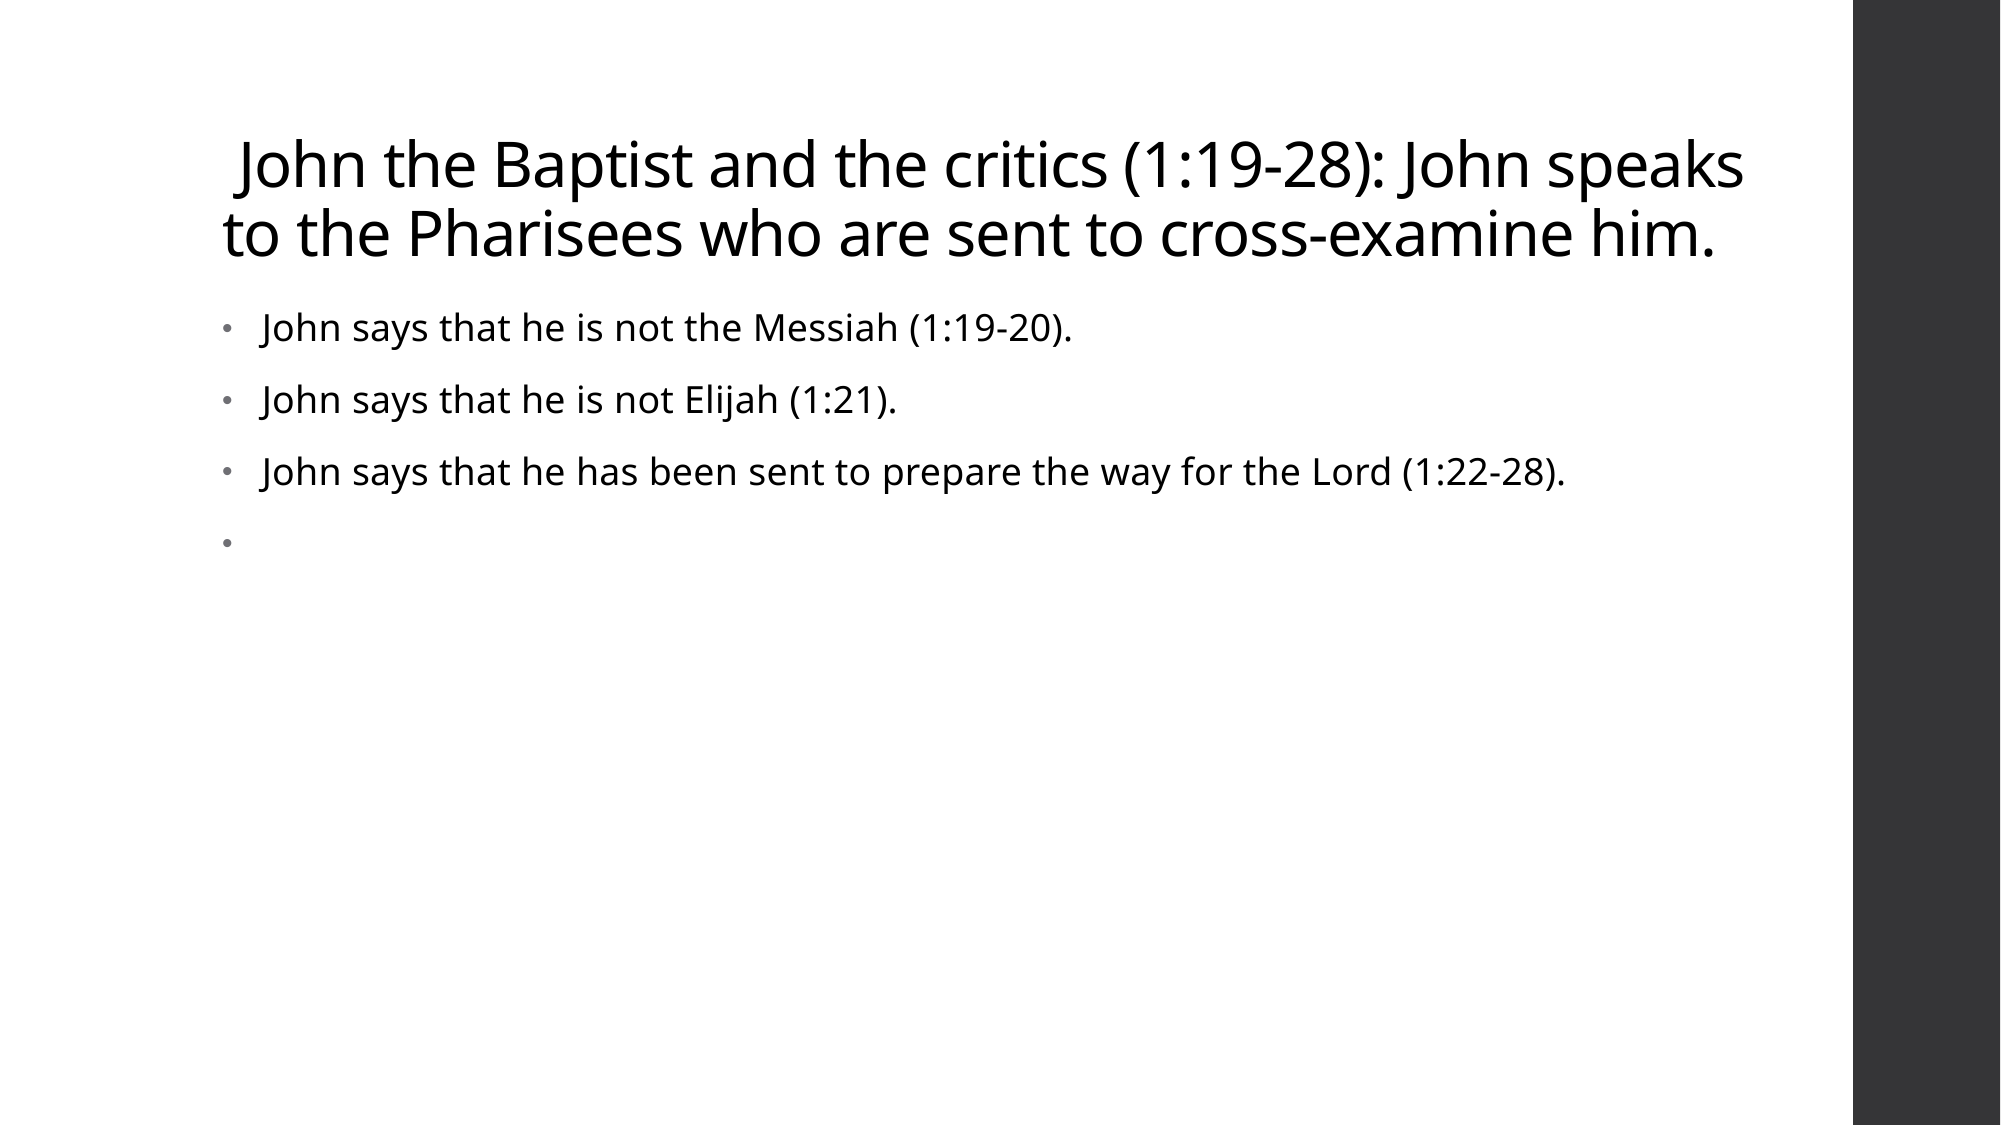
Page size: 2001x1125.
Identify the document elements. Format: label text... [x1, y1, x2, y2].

list John says that he is not the Messiah (1:19-20). John says that he is not Elijah (1:21). John says that he has been sent to prepare the way for the Lord (1:22-28). [206, 299, 1617, 1014]
title John the Baptist and the critics (1:19-28): John speaks to the Pharisees who are sent to cross-examine him. [206, 60, 1797, 278]
